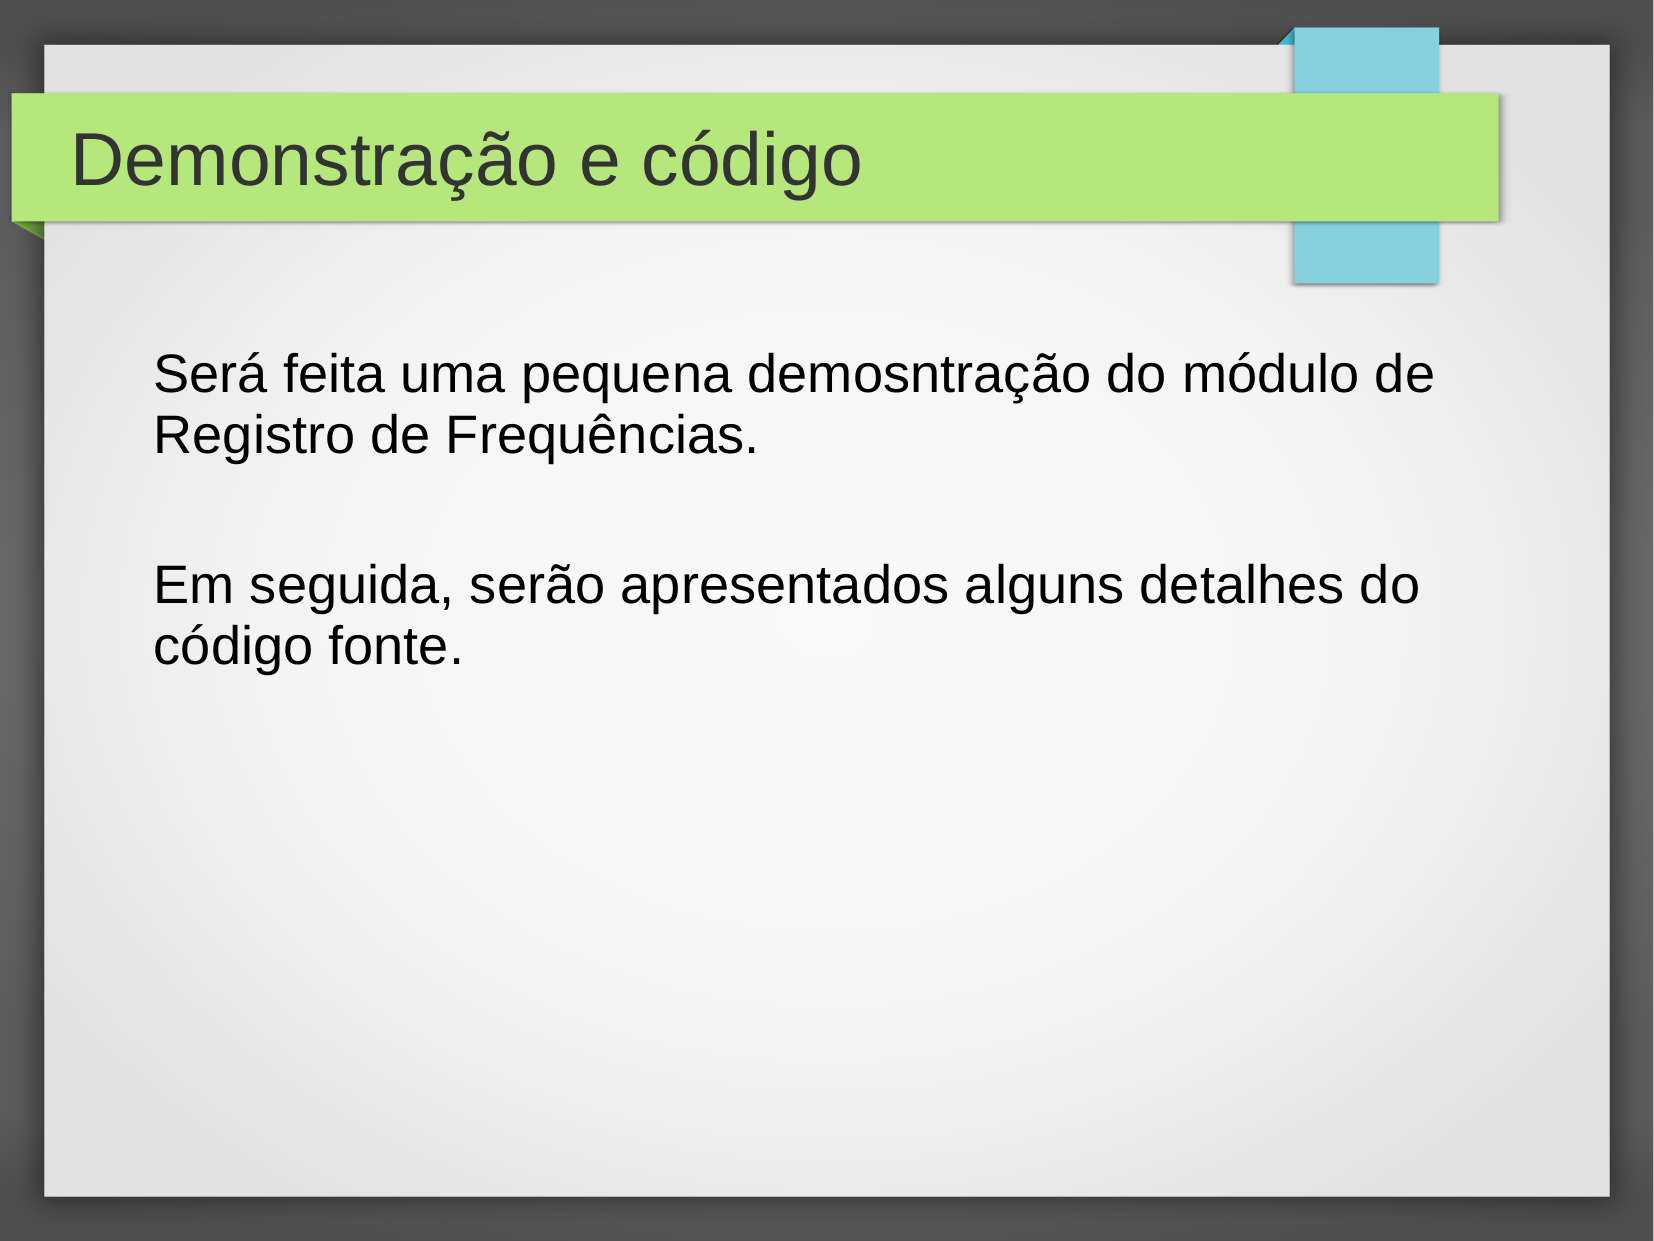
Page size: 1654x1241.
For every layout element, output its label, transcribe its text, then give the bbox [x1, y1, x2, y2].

title Demonstração e código [70, 106, 1229, 213]
picture [0, 0, 1654, 1241]
list Será feita uma pequena demosntração do módulo de Registro de Frequências. Em seguida, serão apresentados alguns detalhes do código fonte. [82, 343, 1538, 1063]
